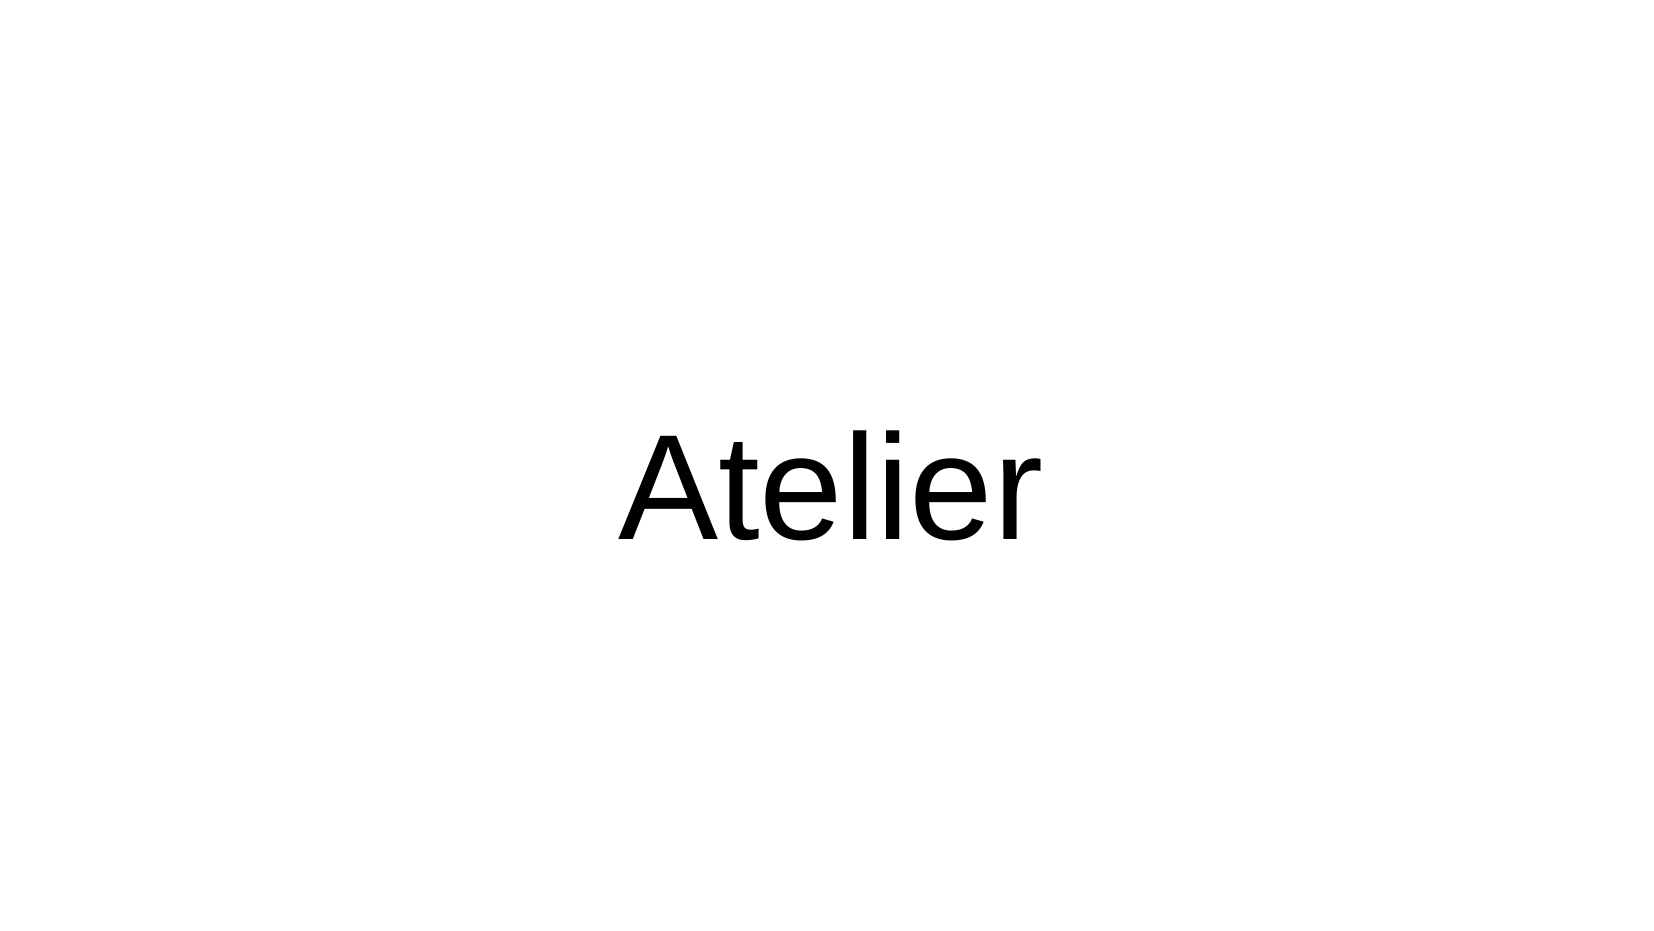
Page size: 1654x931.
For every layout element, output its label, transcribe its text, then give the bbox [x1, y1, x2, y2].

title Atelier [86, 262, 1576, 713]
